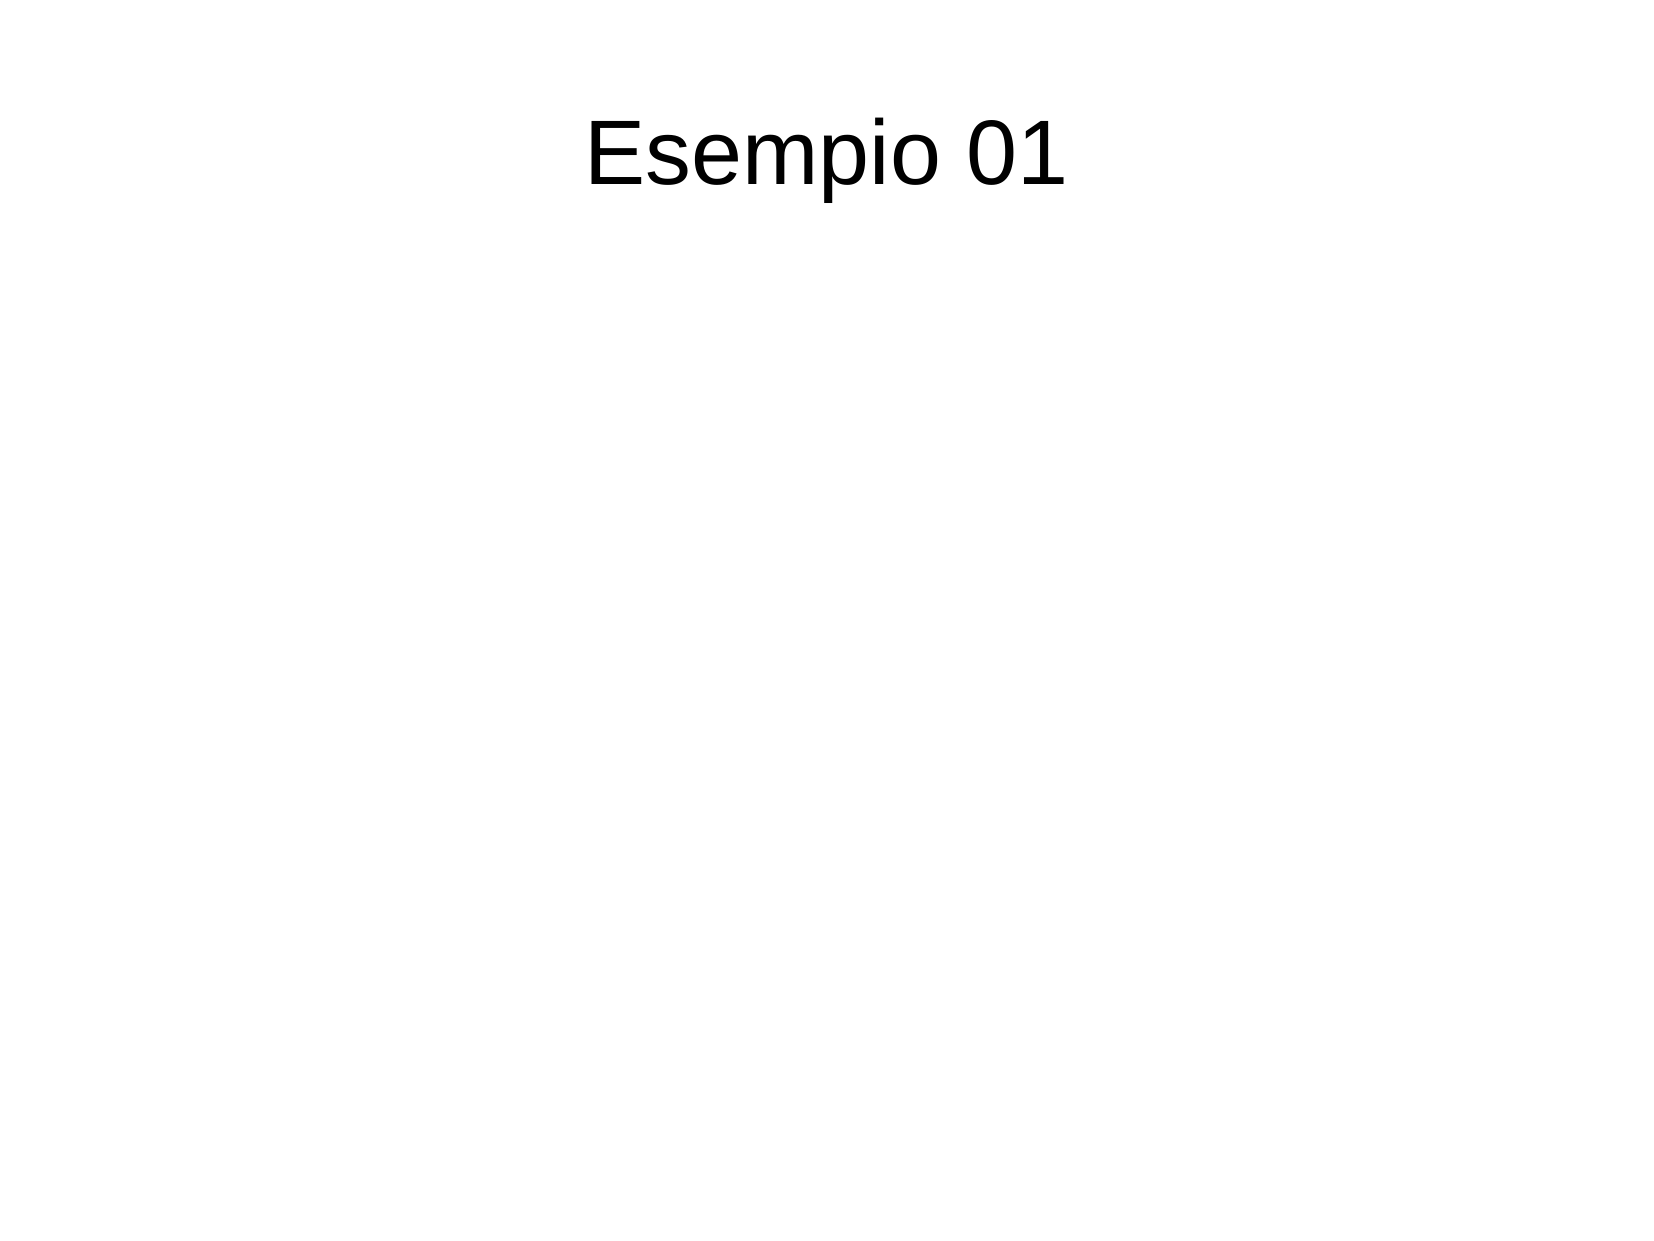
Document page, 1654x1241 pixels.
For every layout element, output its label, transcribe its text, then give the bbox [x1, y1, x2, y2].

title Esempio 01 [82, 49, 1571, 257]
